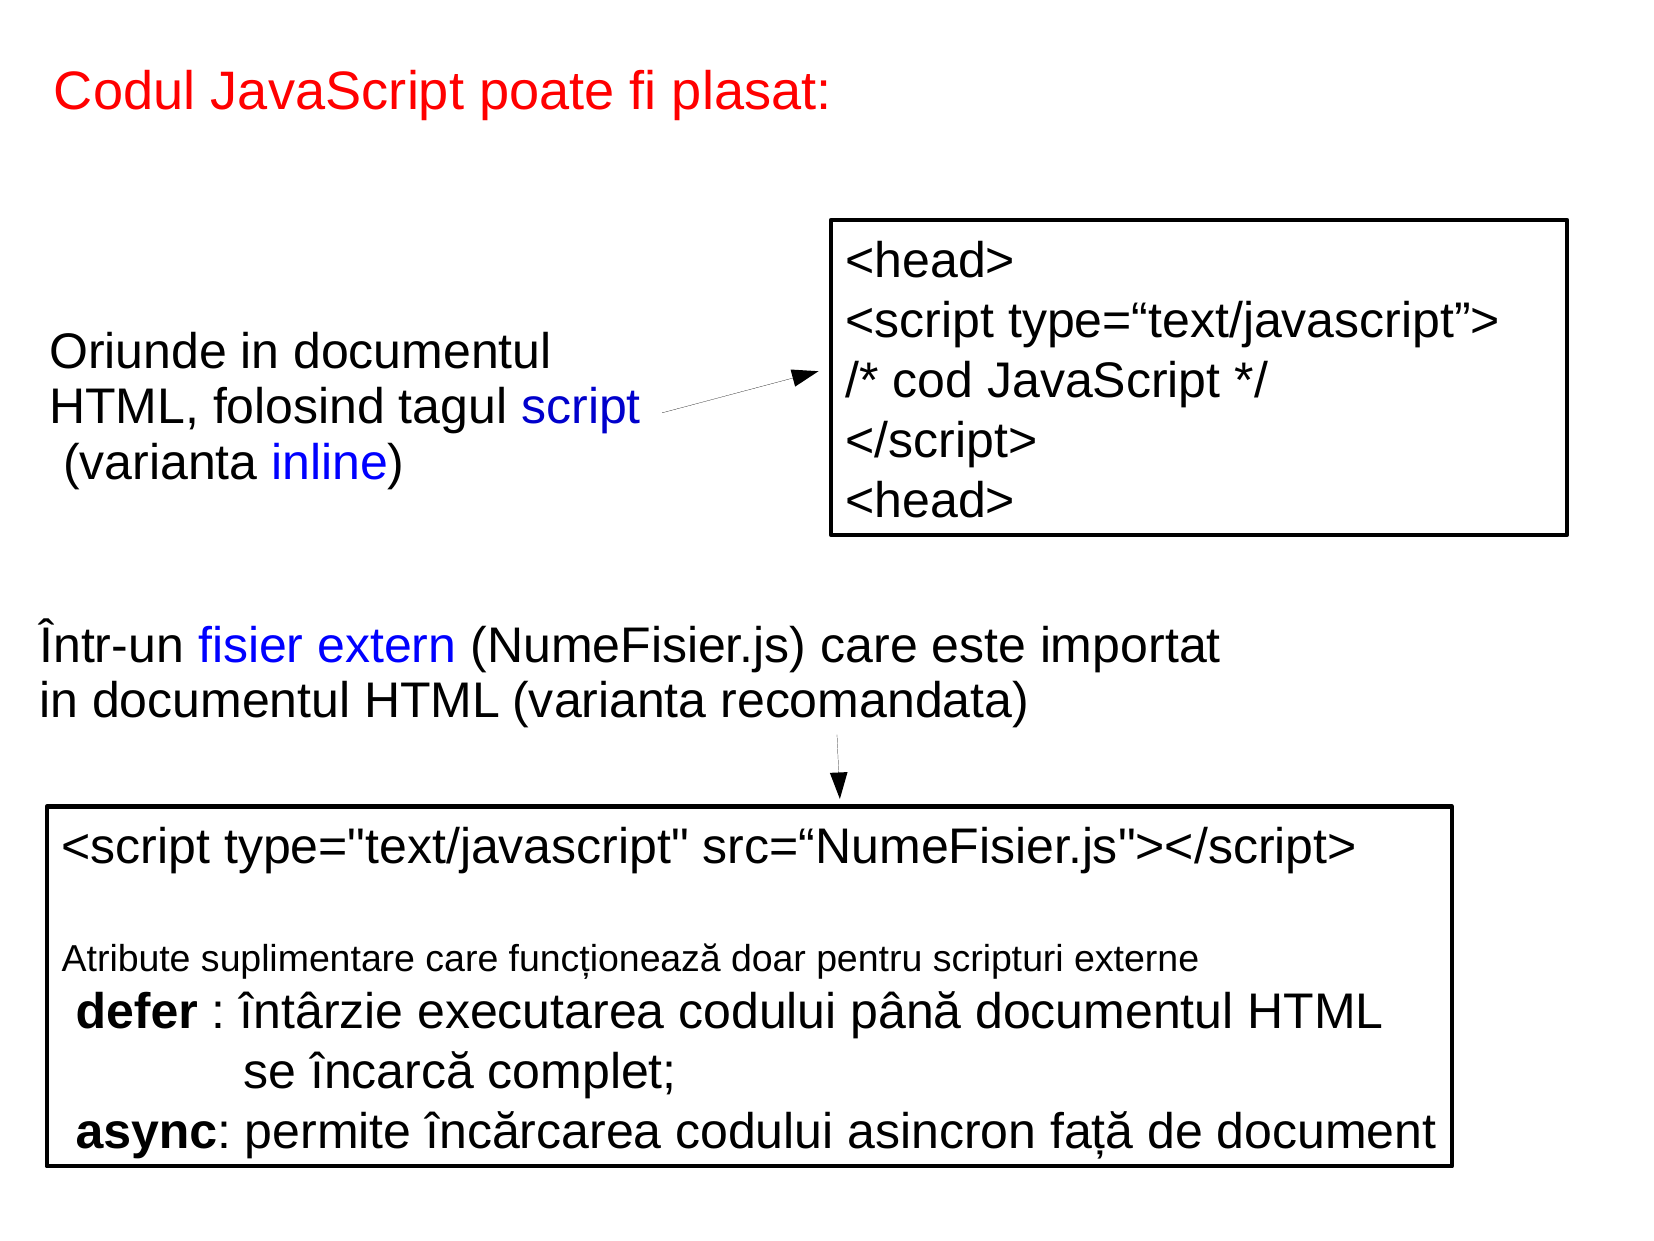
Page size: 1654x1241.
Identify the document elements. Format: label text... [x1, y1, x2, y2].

text_box Codul JavaScript poate fi plasat: [39, 53, 848, 129]
text_box Oriunde in documentul HTML, folosind tagul script (varianta inline) [34, 315, 812, 498]
text_box <script type="text/javascript" src=“NumeFisier.js"></script> Atribute suplimentare care funcționează doar pentru scripturi externe defer : întârzie executarea codului până documentul HTML se încarcă complet; async: permite încărcarea codului asincron față de document [46, 806, 1453, 1167]
text_box Într-un fisier extern (NumeFisier.js) care este importat in documentul HTML (varianta recomandata) [24, 609, 1582, 736]
text_box <head> <script type=“text/javascript”> /* cod JavaScript */ </script> <head> [830, 220, 1568, 535]
